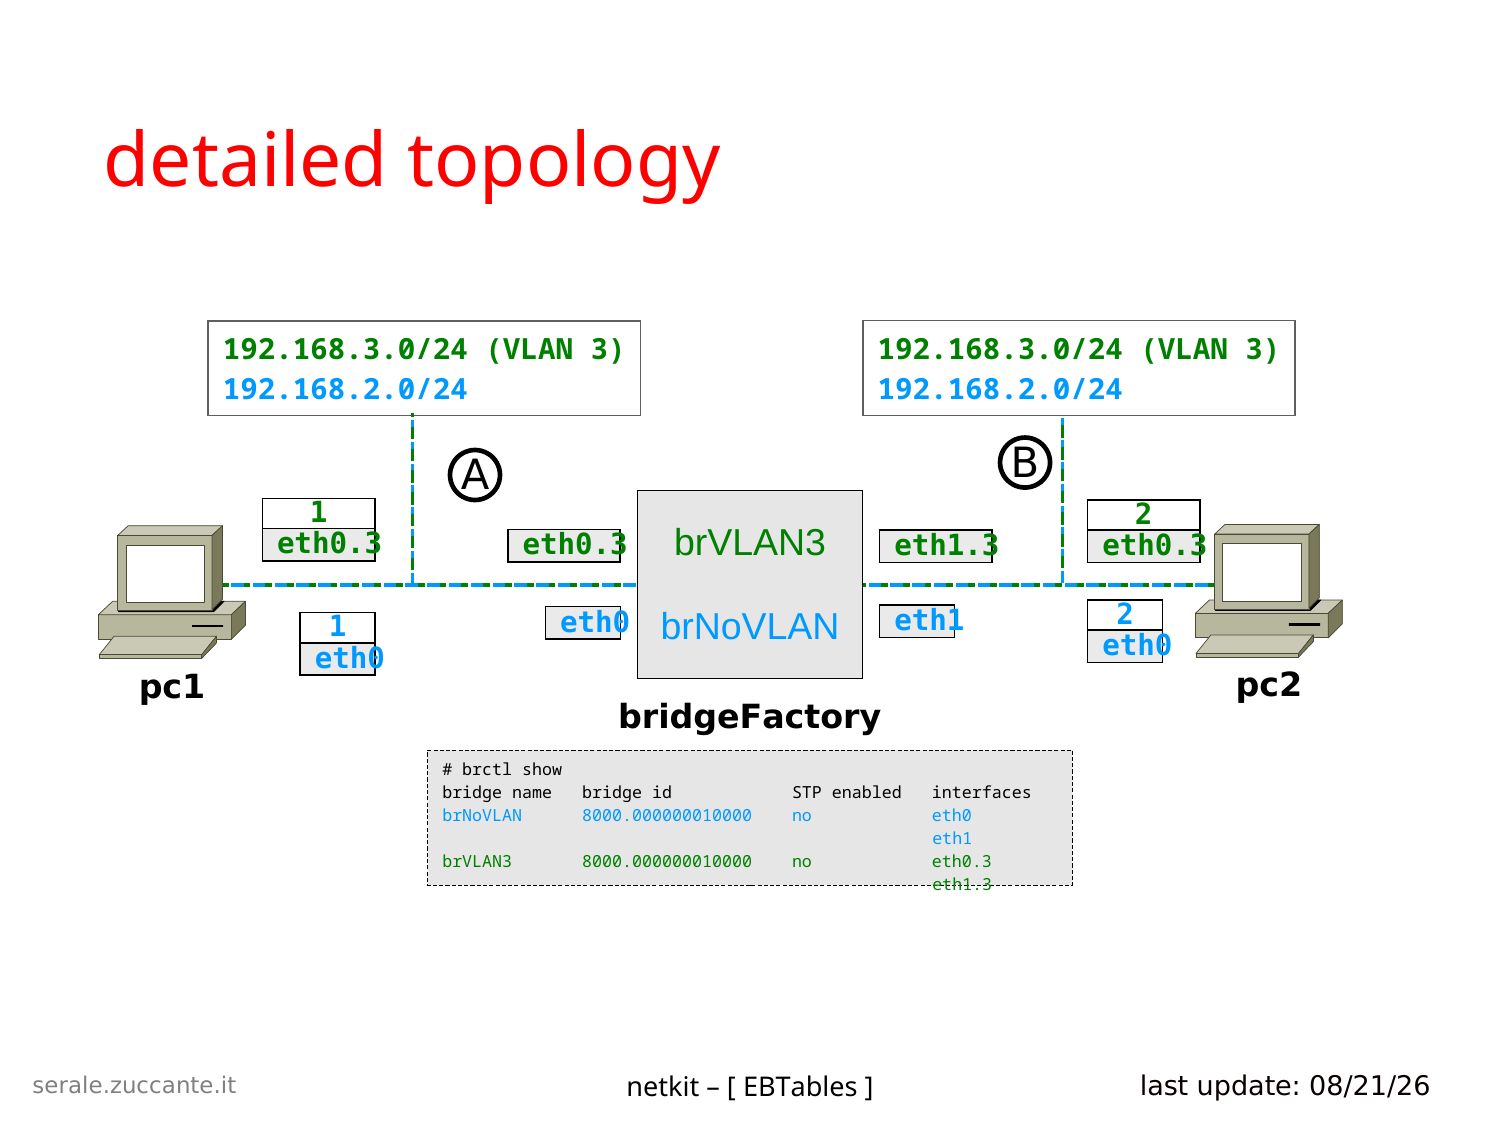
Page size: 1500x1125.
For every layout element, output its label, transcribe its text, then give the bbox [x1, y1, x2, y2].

text_box 192.168.3.0/24 (VLAN 3) 192.168.2.0/24 [208, 320, 641, 416]
text_box A [450, 450, 501, 501]
text_box eth0 [1087, 631, 1163, 663]
text_box brVLAN3 brNoVLAN [637, 490, 863, 679]
text_box eth1 [879, 605, 955, 638]
text_box 192.168.3.0/24 (VLAN 3) 192.168.2.0/24 [862, 320, 1296, 416]
text_box 2 [1087, 500, 1200, 531]
text_box 2 [1087, 599, 1163, 631]
text_box detailed topology [0, 0, 826, 316]
text_box eth0 [545, 606, 621, 639]
text_box eth0.3 [507, 529, 621, 562]
text_box pc2 [1162, 658, 1376, 713]
picture [97, 525, 247, 659]
text_box eth0.3 [262, 529, 375, 561]
text_box 1 [299, 612, 375, 643]
text_box eth0 [299, 643, 375, 676]
text_box B [1000, 437, 1051, 488]
text_box 1 [262, 498, 375, 529]
text_box eth1.3 [879, 530, 993, 563]
picture [1194, 523, 1344, 658]
text_box bridgeFactory [600, 690, 901, 744]
text_box eth0.3 [1087, 531, 1194, 563]
text_box pc1 [65, 659, 279, 714]
text_box # brctl show bridge name bridge id STP enabled interfaces brNoVLAN 8000.000000010000 no eth0 eth1 brVLAN3 8000.000000010000 no eth0.3 eth1.3 [427, 750, 1088, 903]
